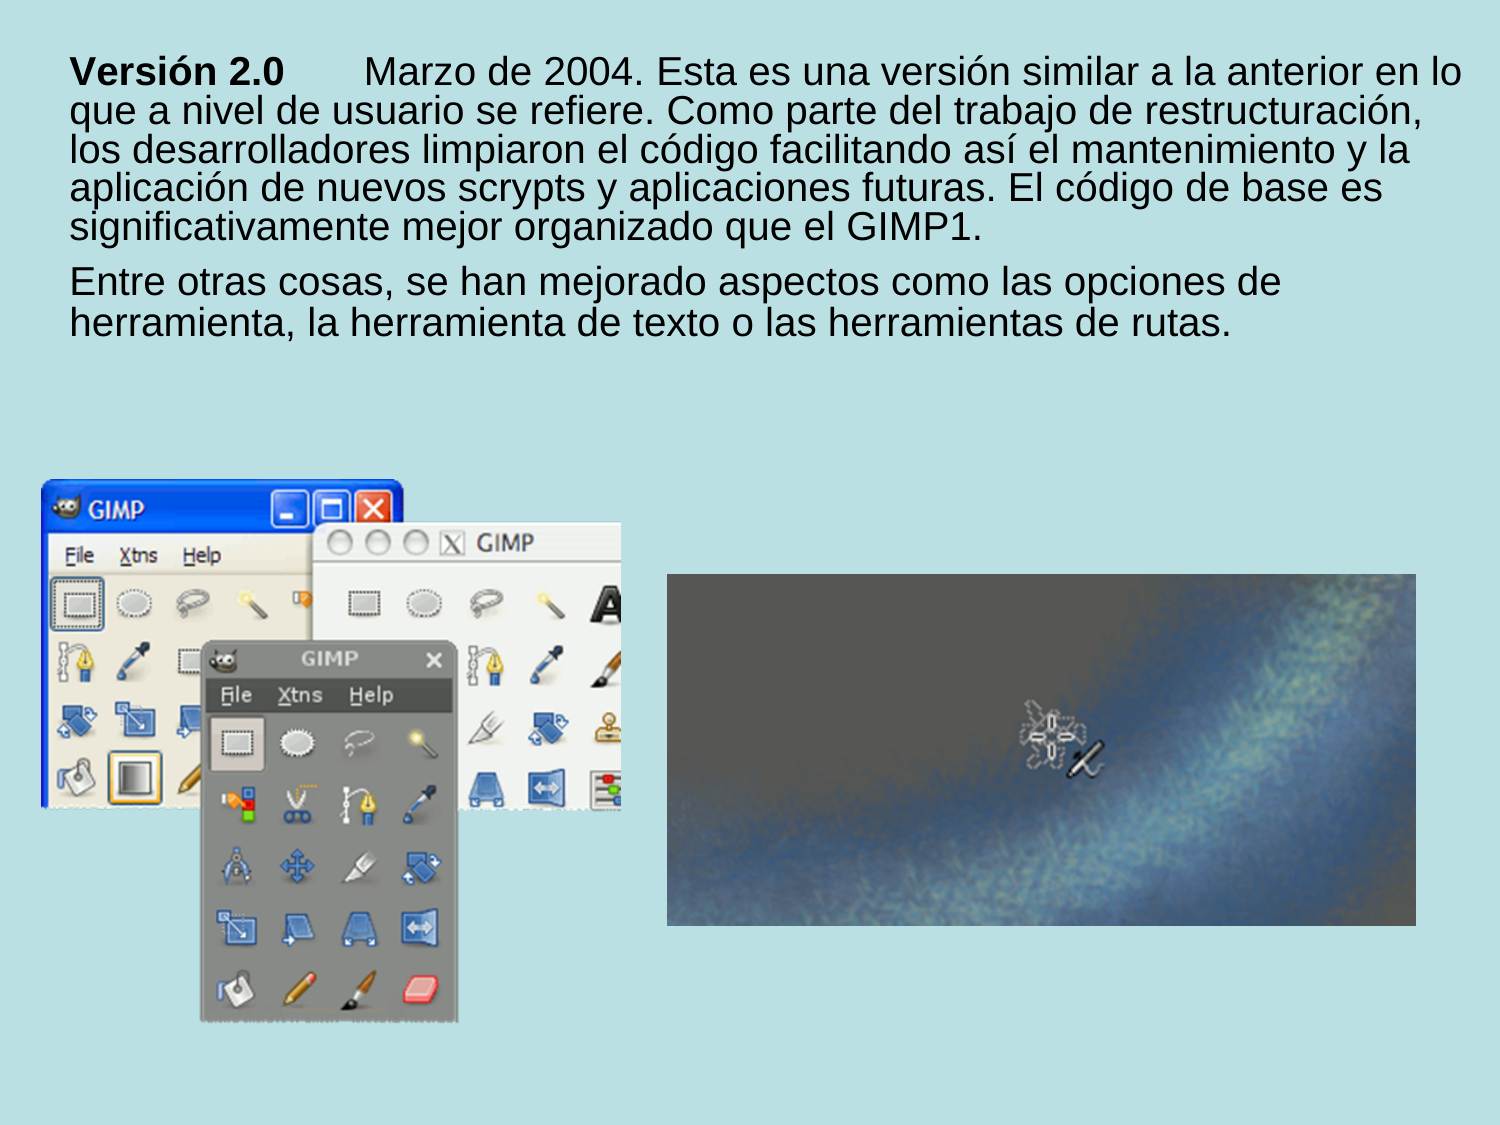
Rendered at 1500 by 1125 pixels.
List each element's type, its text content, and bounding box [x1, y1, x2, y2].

picture [41, 479, 621, 1059]
picture [667, 574, 1416, 926]
table_header [667, 397, 1500, 1125]
list Versión 2.0 Marzo de 2004. Esta es una versión similar a la anterior en lo que a nivel de usuario se refiere. Como parte del trabajo de restructuración, los desarrolladores limpiaron el código facilitando así el mantenimiento y la aplicación de nuevos scrypts y aplicaciones futuras. El código de base es significativamente mejor organizado que el GIMP1. Entre otras cosas, se han mejorado aspectos como las opciones de herramienta, la herramienta de texto o las herramientas de rutas. [0, 0, 1500, 355]
